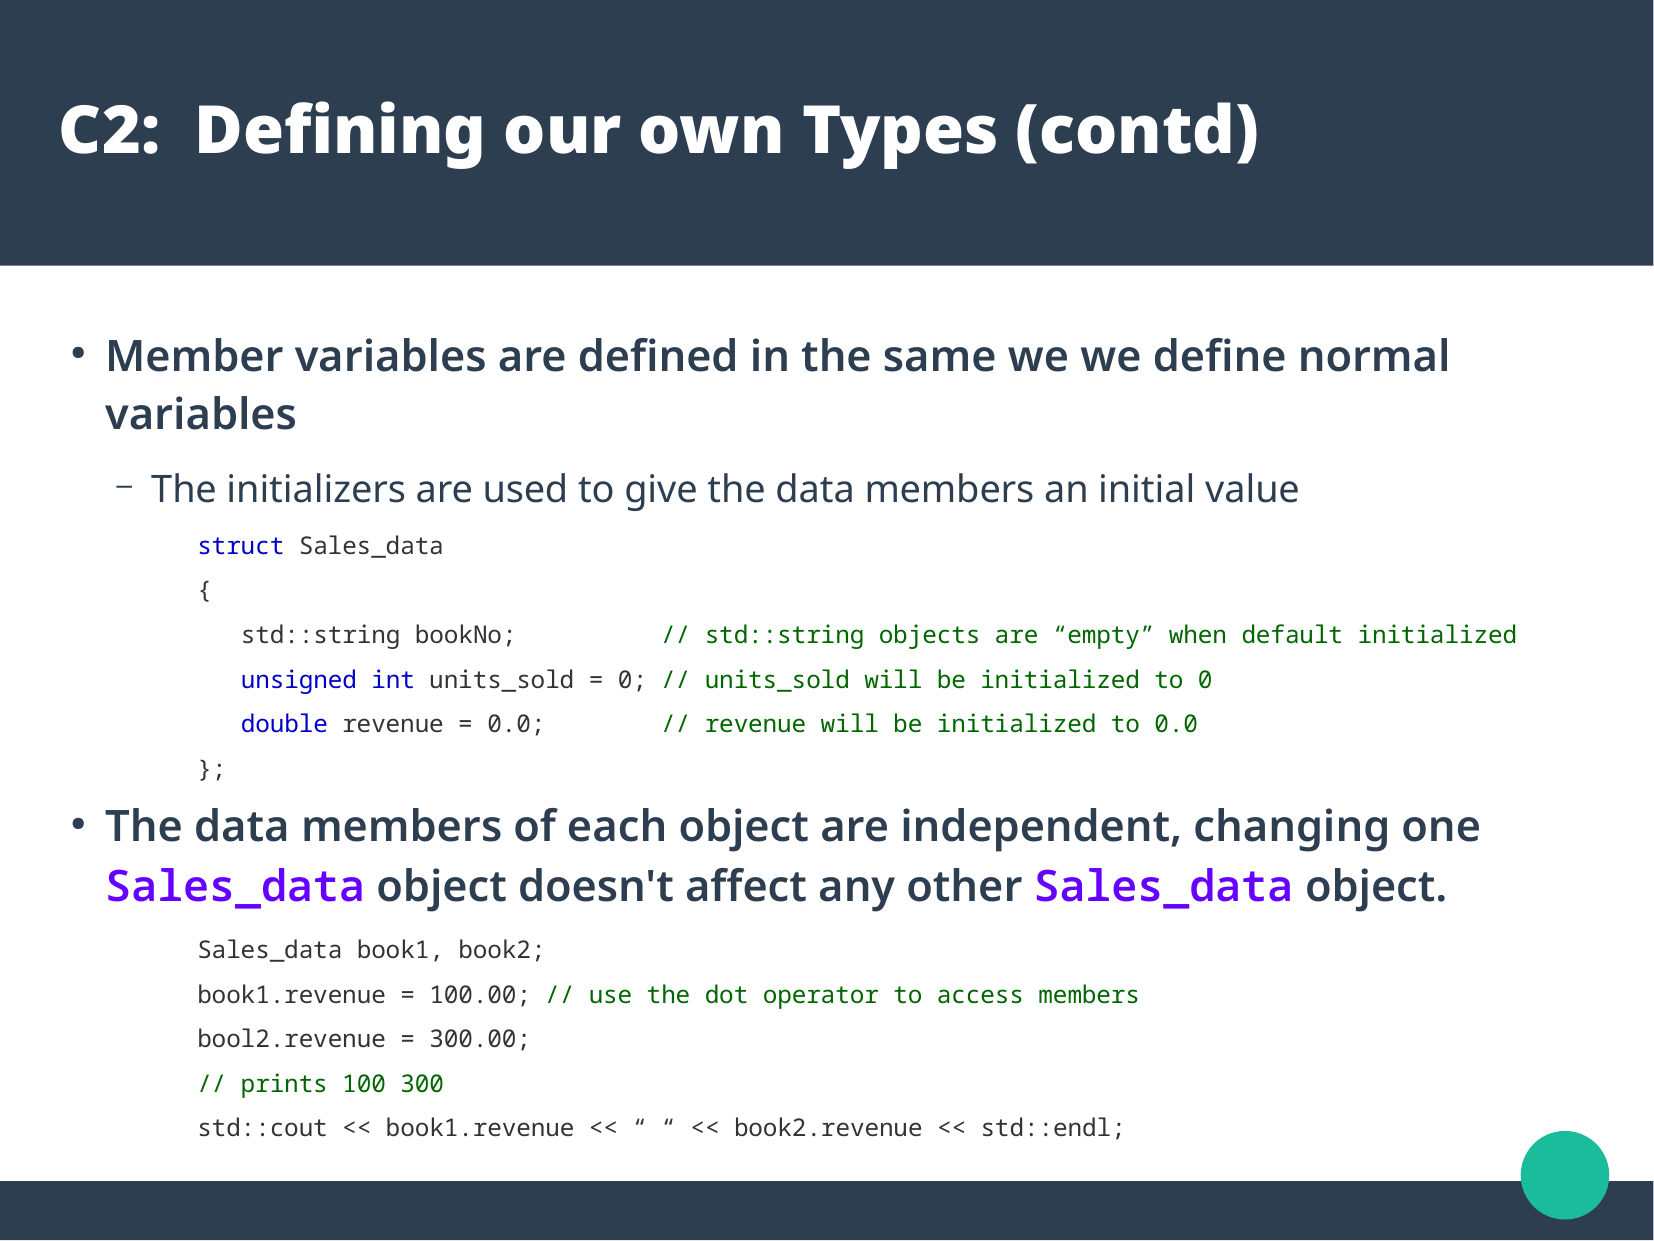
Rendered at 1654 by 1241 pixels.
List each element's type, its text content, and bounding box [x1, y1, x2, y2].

title C2: Defining our own Types (contd) [59, 49, 1595, 207]
list Member variables are defined in the same we we define normal variables The initializers are used to give the data members an initial value struct Sales_data { std::string bookNo; // std::string objects are “empty” when default initialized unsigned int units_sold = 0; // units_sold will be initialized to 0 double revenue = 0.0; // revenue will be initialized to 0.0 }; The data members of each object are independent, changing one Sales_data object doesn't affect any other Sales_data object. Sales_data book1, book2; book1.revenue = 100.00; // use the dot operator to access members bool2.revenue = 300.00; // prints 100 300 std::cout << book1.revenue << “ “ << book2.revenue << std::endl; [59, 324, 1595, 1152]
